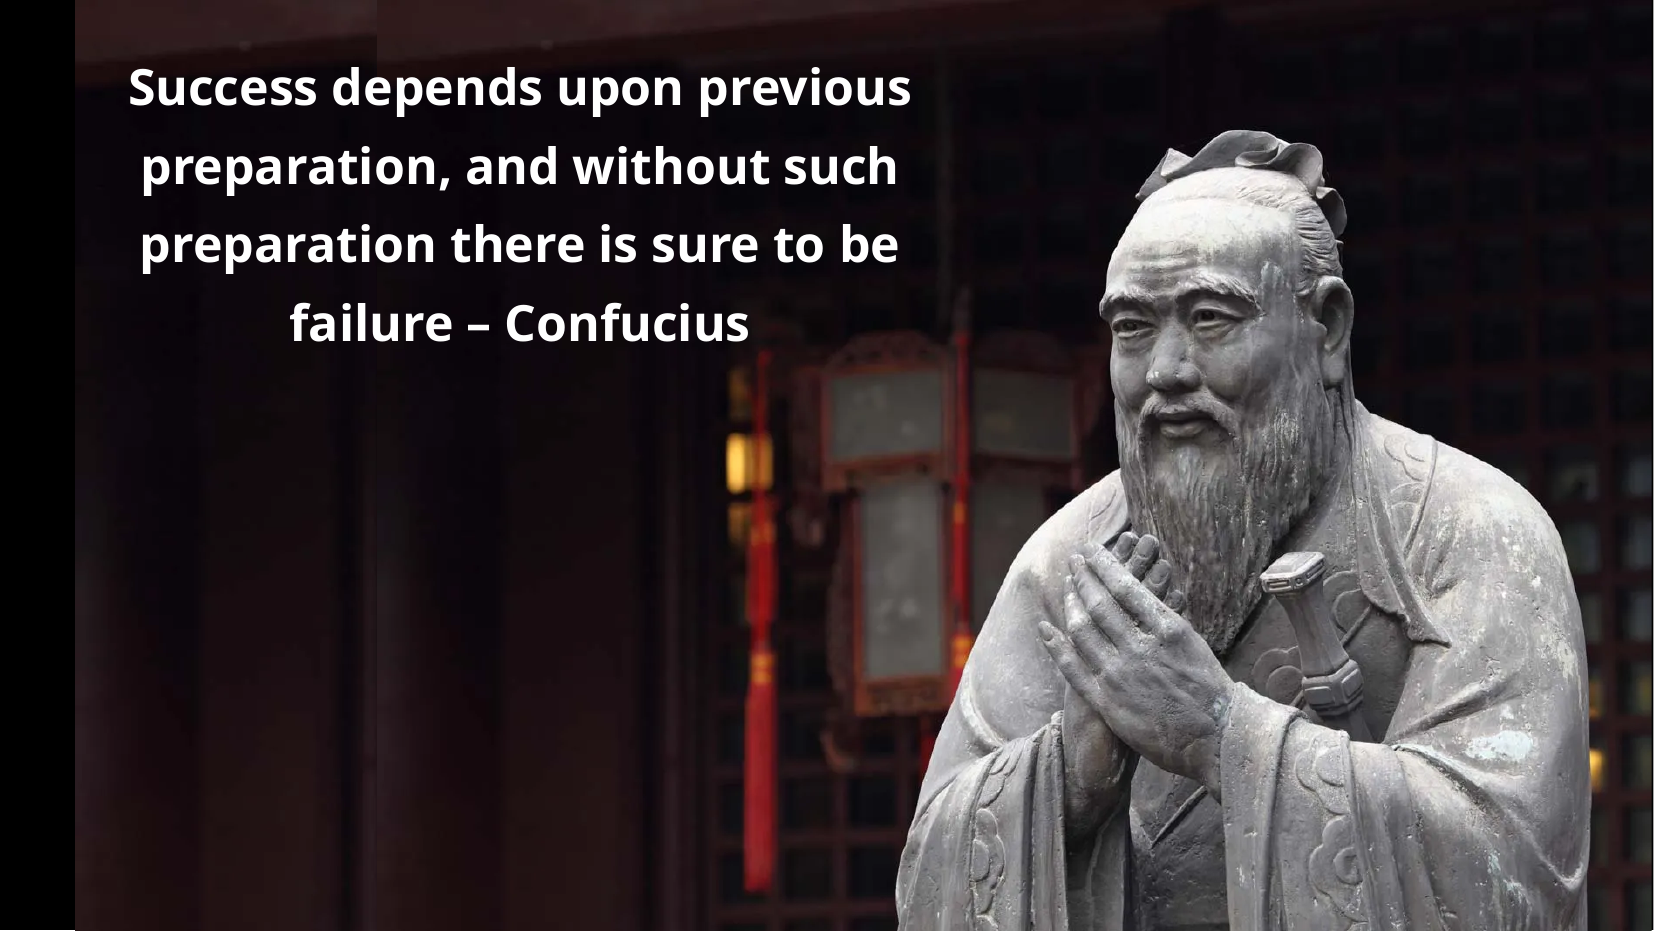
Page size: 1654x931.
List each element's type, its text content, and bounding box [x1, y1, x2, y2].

picture [630, 318, 641, 336]
picture [434, 319, 444, 324]
picture [704, 318, 715, 336]
picture [380, 318, 391, 336]
text_box Success depends upon previous preparation, and without such preparation there is sure to be failure – Confucius [50, 34, 991, 318]
picture [75, 0, 1652, 931]
picture [318, 328, 327, 336]
picture [546, 319, 557, 335]
